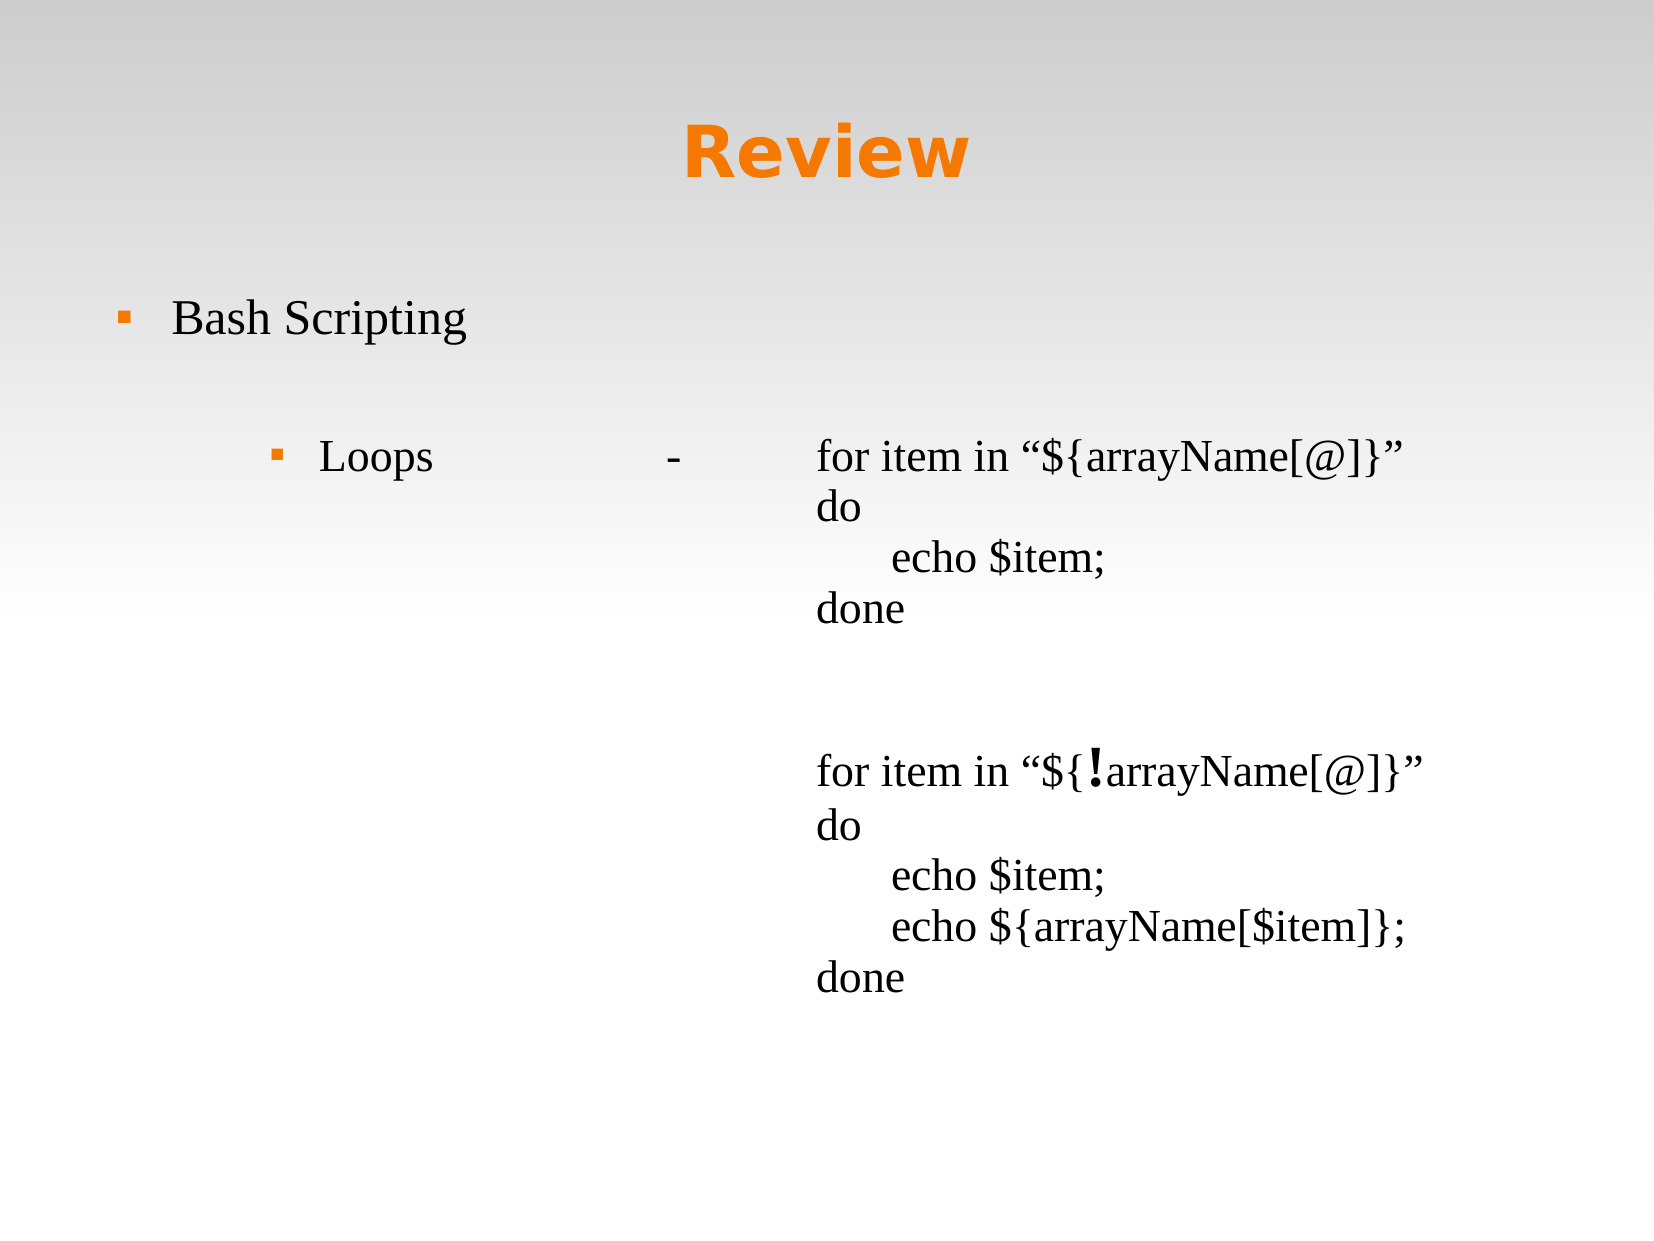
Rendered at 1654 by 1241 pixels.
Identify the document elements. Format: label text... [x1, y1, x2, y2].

title Review [82, 49, 1571, 257]
list Bash Scripting Loops - for item in “${arrayName[@]}” do echo $item; done for item in “${!arrayName[@]}” do echo $item; echo ${arrayName[$item]}; done [82, 290, 1571, 1109]
